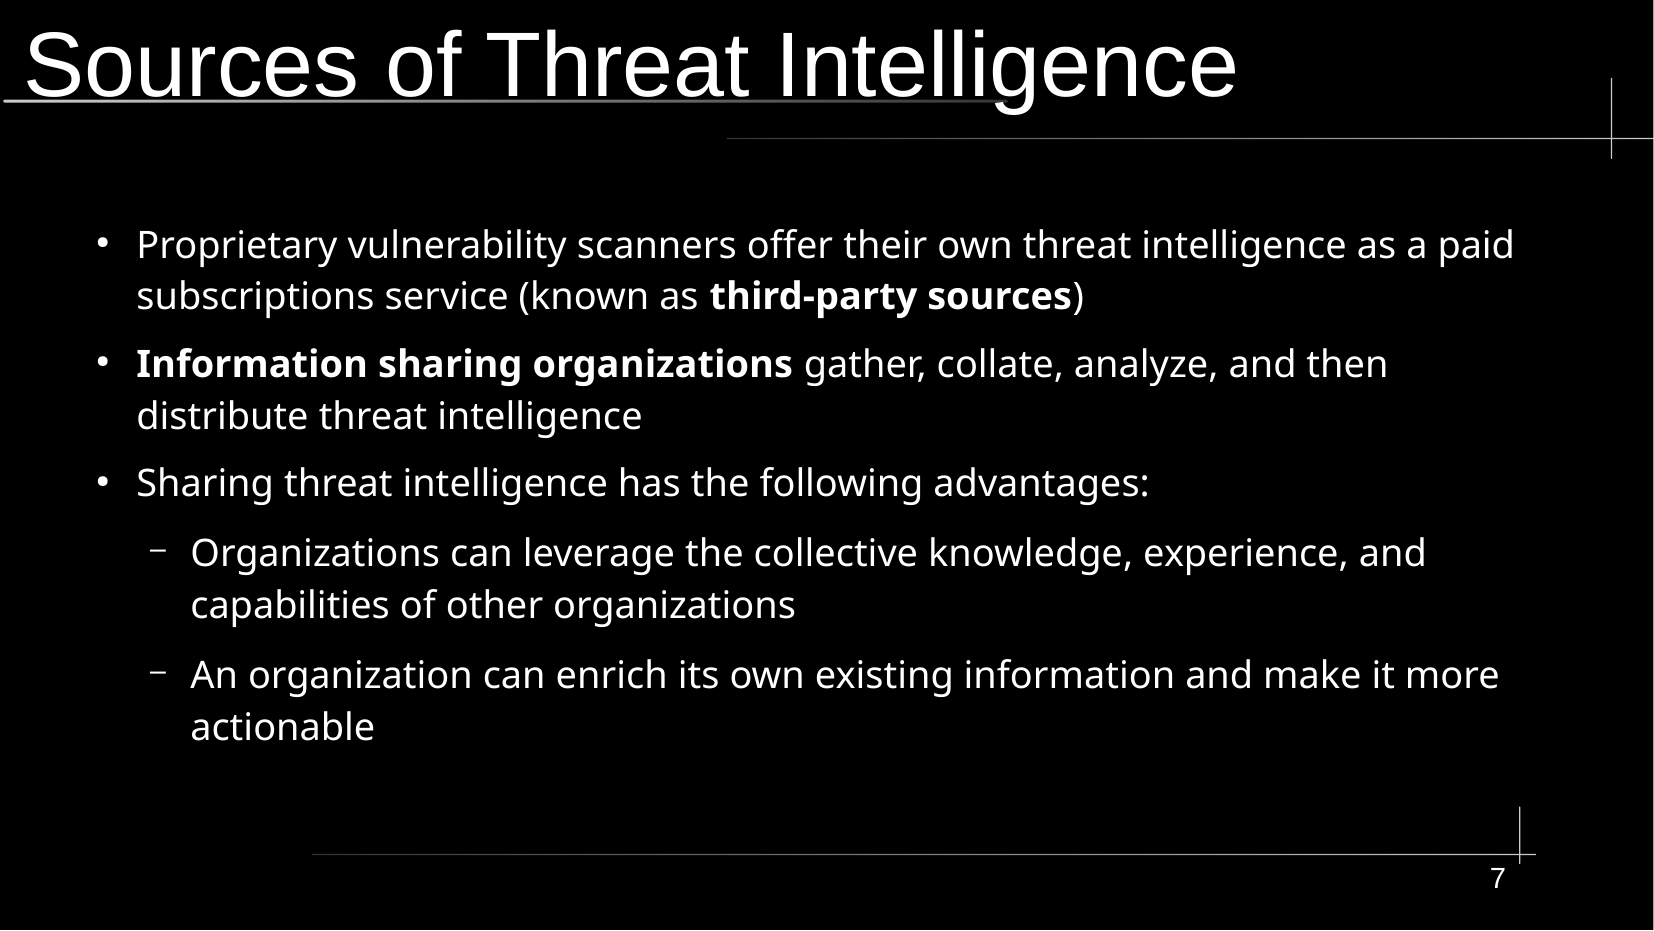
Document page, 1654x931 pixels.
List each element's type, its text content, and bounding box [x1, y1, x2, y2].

title Sources of Threat Intelligence [23, 11, 1589, 119]
list Proprietary vulnerability scanners offer their own threat intelligence as a paid subscriptions service (known as third-party sources) Information sharing organizations gather, collate, analyze, and then distribute threat intelligence Sharing threat intelligence has the following advantages: Organizations can leverage the collective knowledge, experience, and capabilities of other organizations An organization can enrich its own existing information and make it more actionable [82, 217, 1571, 758]
